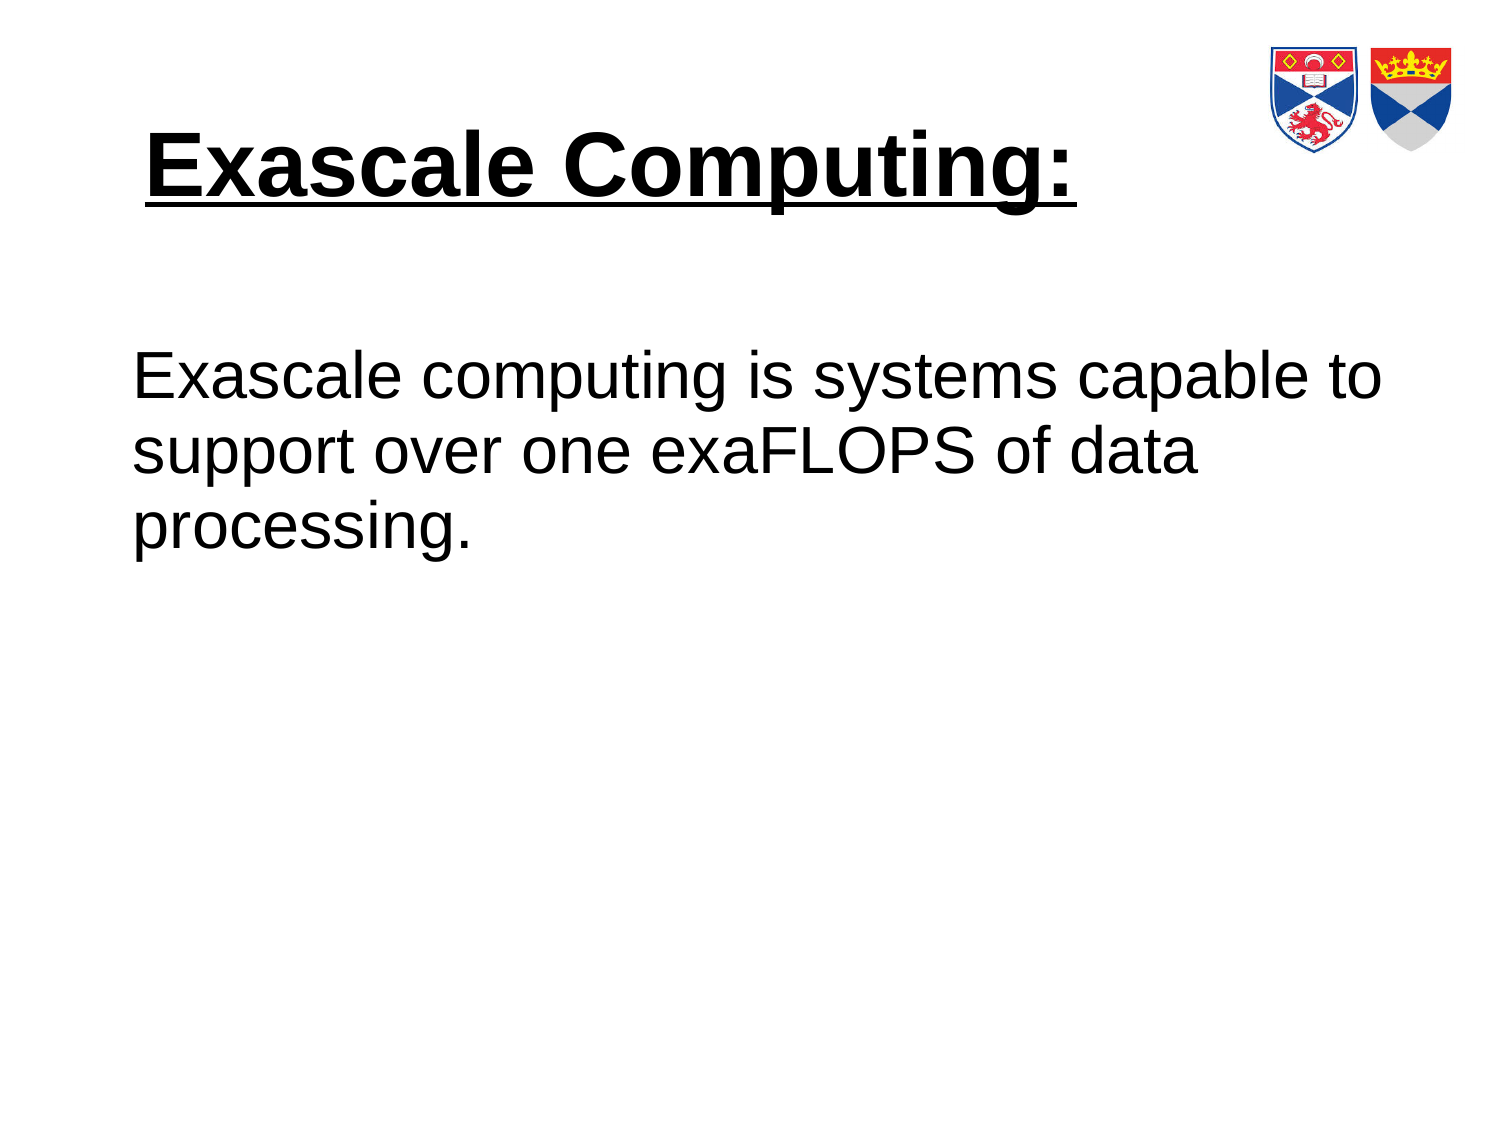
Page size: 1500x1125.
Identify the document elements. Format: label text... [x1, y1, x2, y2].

text_box Exascale Computing: [129, 106, 1111, 224]
picture [1268, 45, 1465, 154]
text_box Exascale computing is systems capable to support over one exaFLOPS of data processing. [118, 330, 1441, 589]
